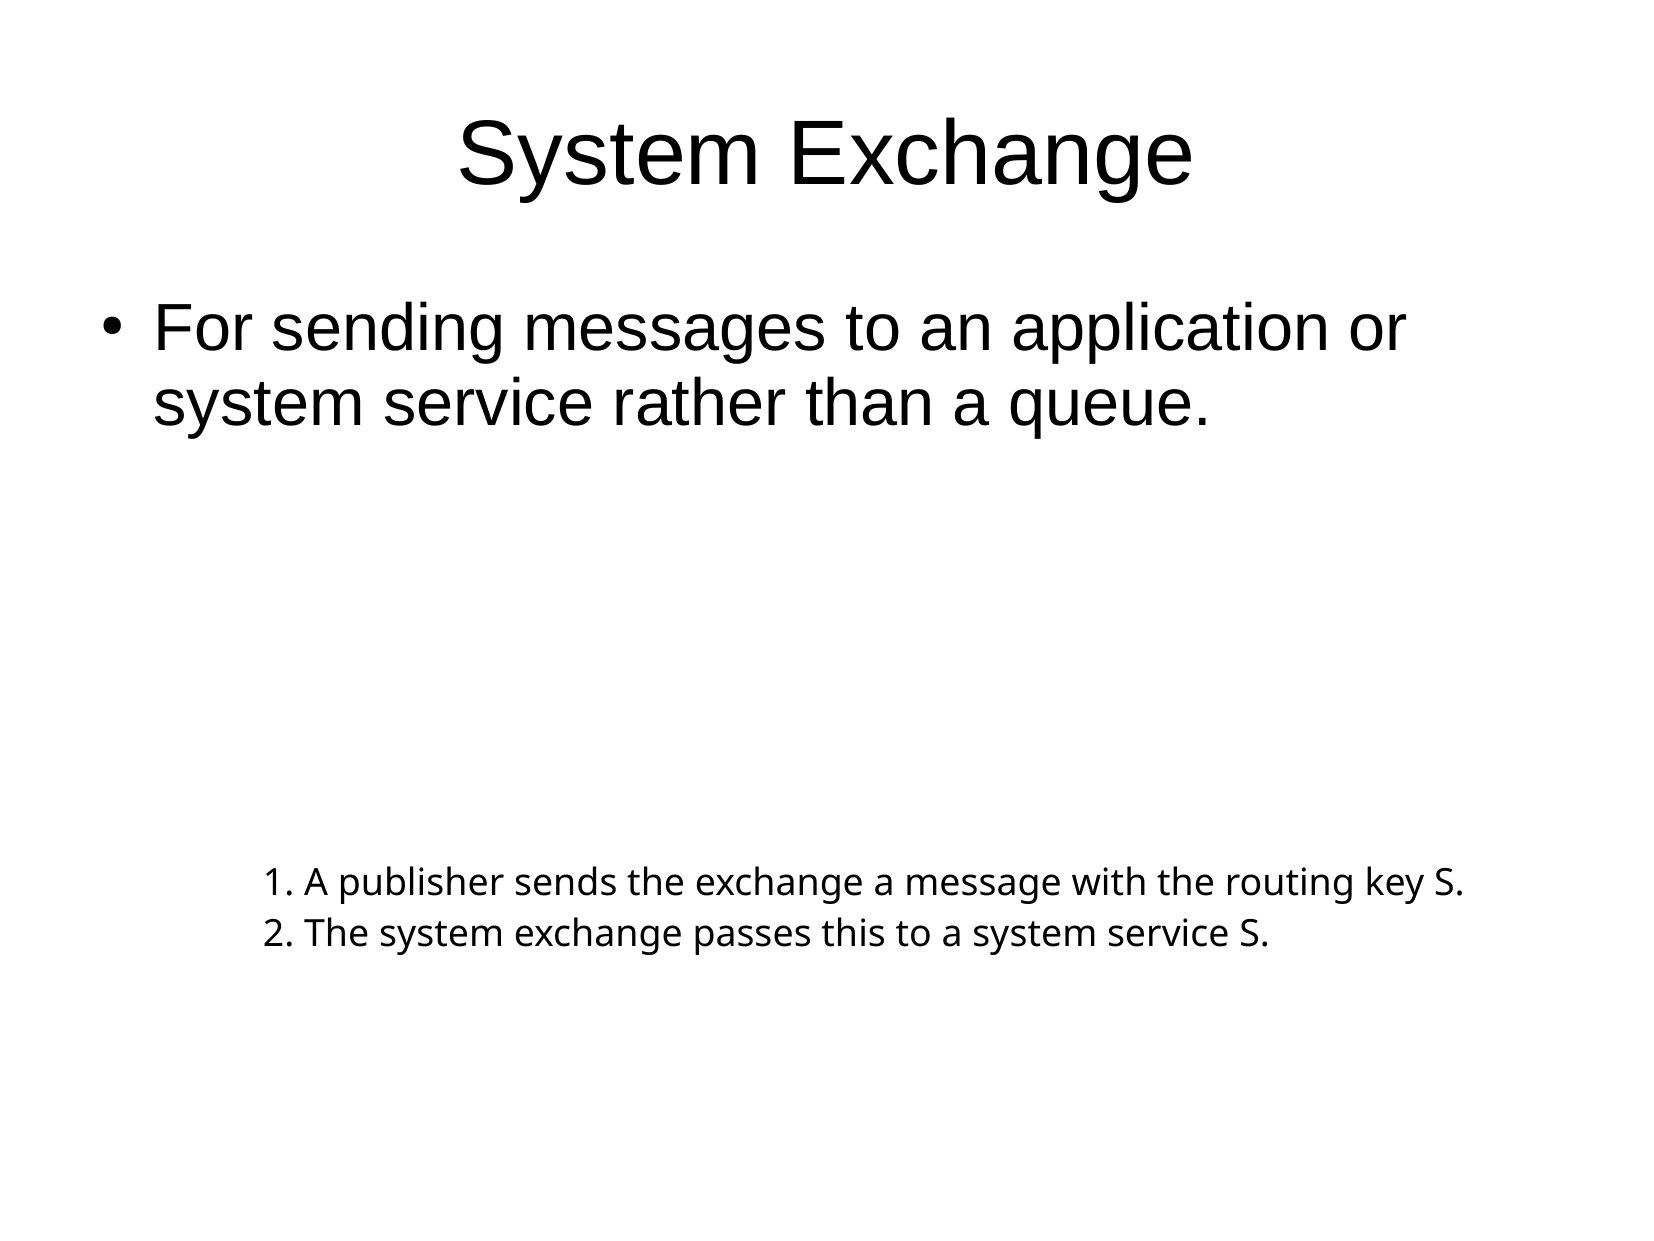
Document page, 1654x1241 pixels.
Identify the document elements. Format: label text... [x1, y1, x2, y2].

list For sending messages to an application or system service rather than a queue. [82, 290, 1571, 1109]
title System Exchange [82, 49, 1571, 257]
text_box 1. A publisher sends the exchange a message with the routing key S. 2. The system exchange passes this to a system service S. [248, 848, 1301, 947]
